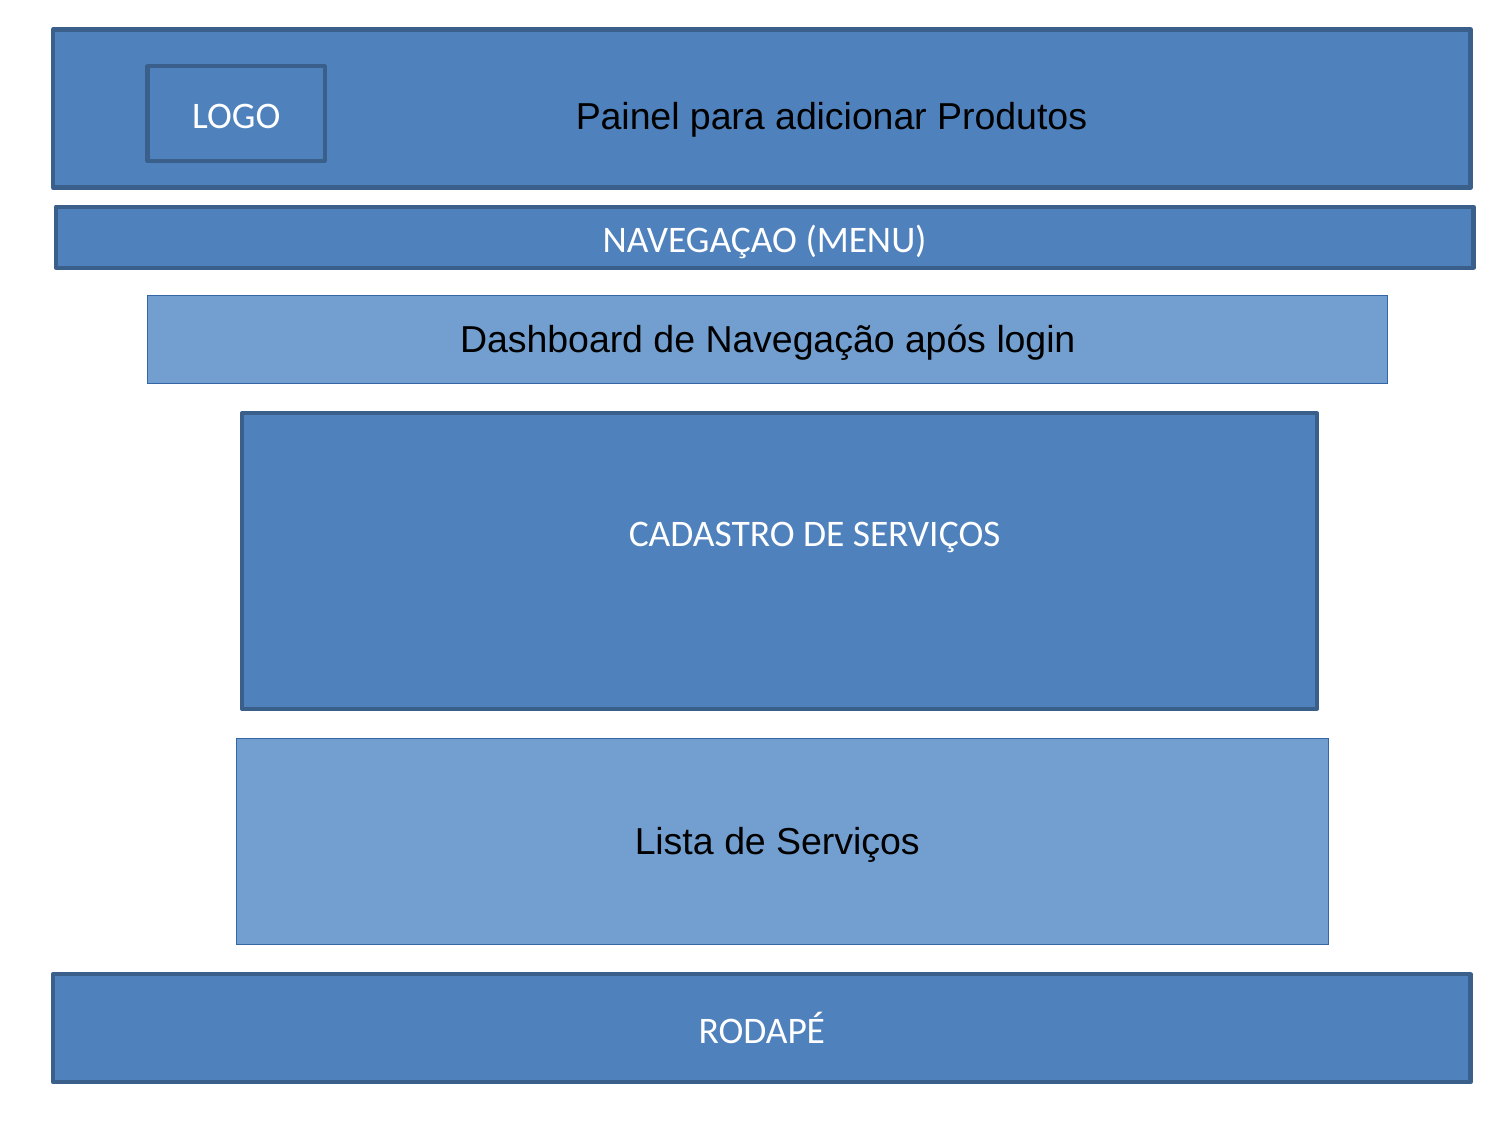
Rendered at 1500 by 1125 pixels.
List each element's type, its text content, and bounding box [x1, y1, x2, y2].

text_box RODAPÉ [53, 974, 1471, 1083]
text_box NAVEGAÇAO (MENU) [55, 206, 1474, 268]
text_box Dashboard de Navegação após login [147, 295, 1388, 384]
text_box Lista de Serviços [236, 738, 1329, 945]
text_box CADASTRO DE SERVIÇOS [614, 501, 1034, 561]
text_box LOGO [147, 66, 325, 161]
text_box Painel para adicionar Produtos [561, 88, 1182, 148]
text_box [53, 29, 1471, 188]
text_box [242, 413, 1317, 709]
